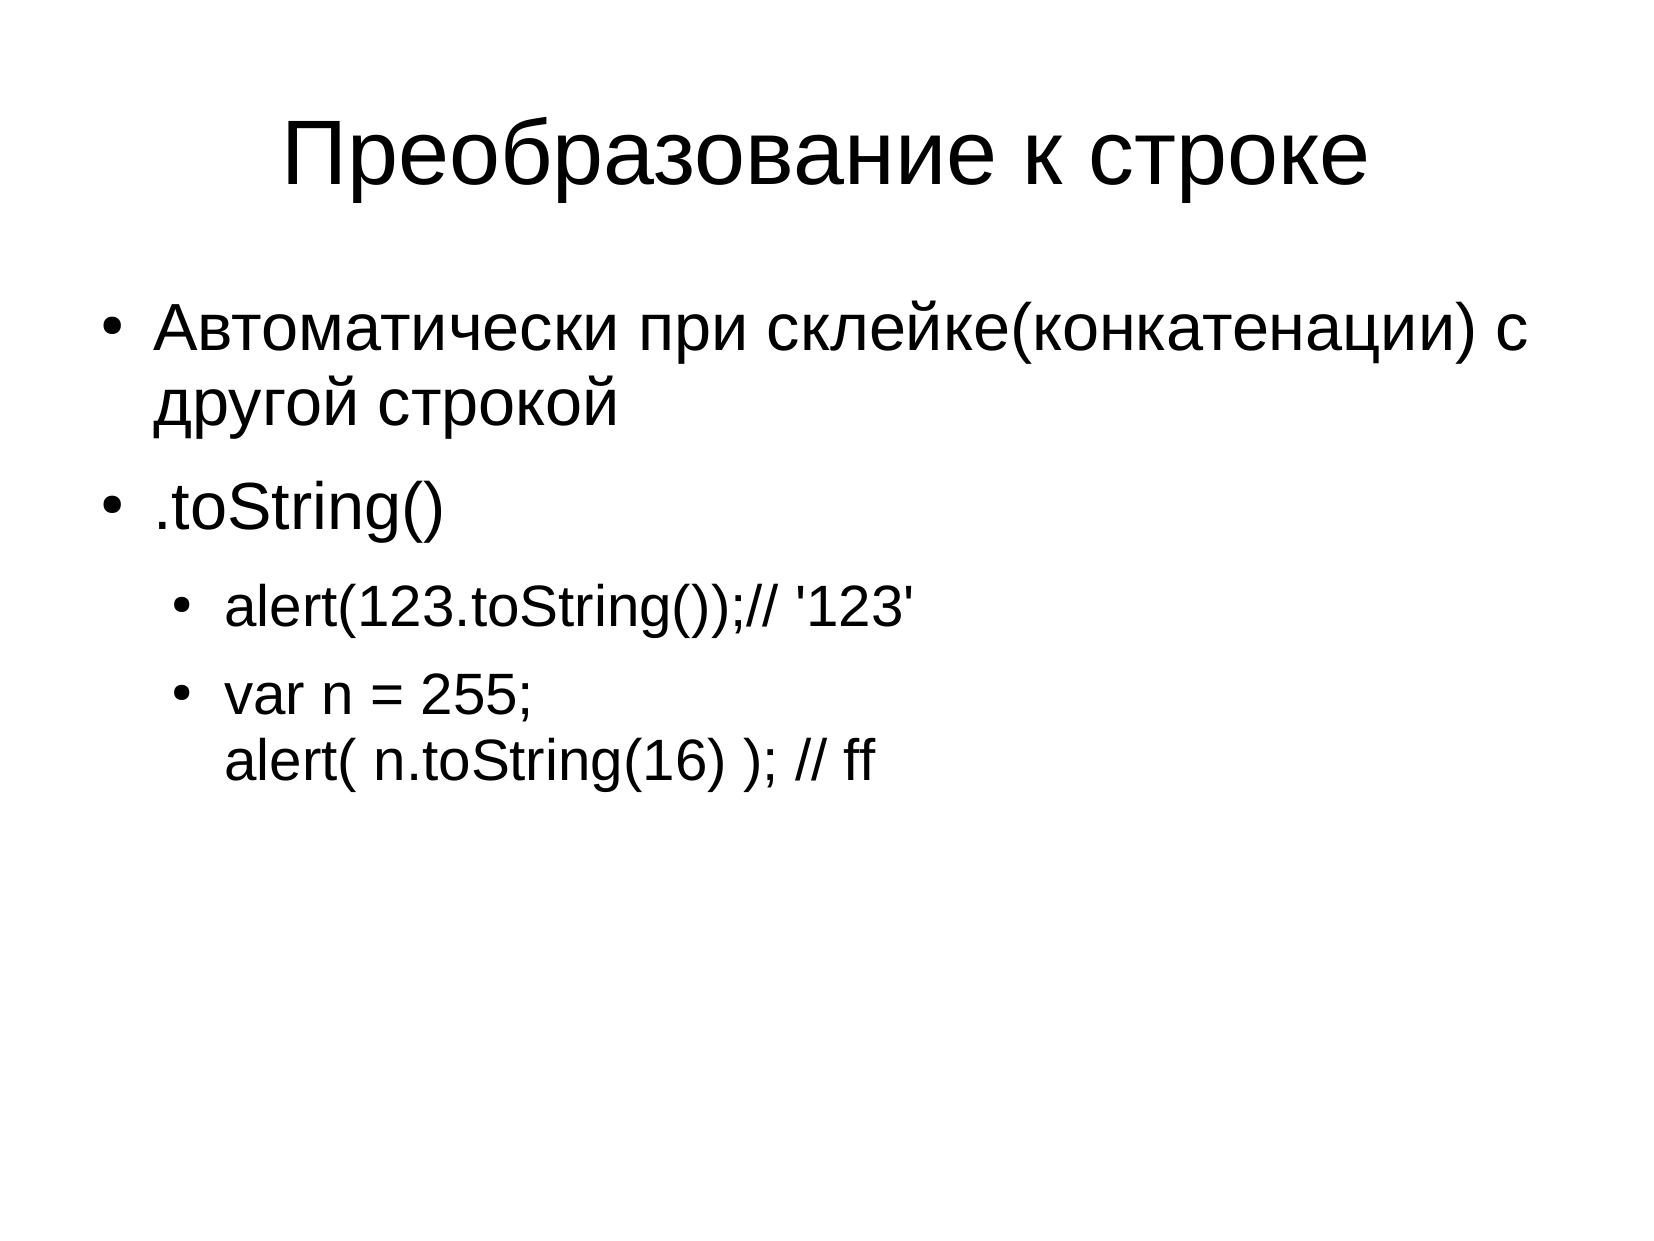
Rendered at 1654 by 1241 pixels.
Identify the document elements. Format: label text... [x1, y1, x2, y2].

list Автоматически при склейке(конкатенации) с другой строкой .toString() alert(123.toString());// '123' var n = 255; alert( n.toString(16) ); // ff [82, 290, 1571, 1109]
title Преобразование к строке [82, 49, 1571, 257]
